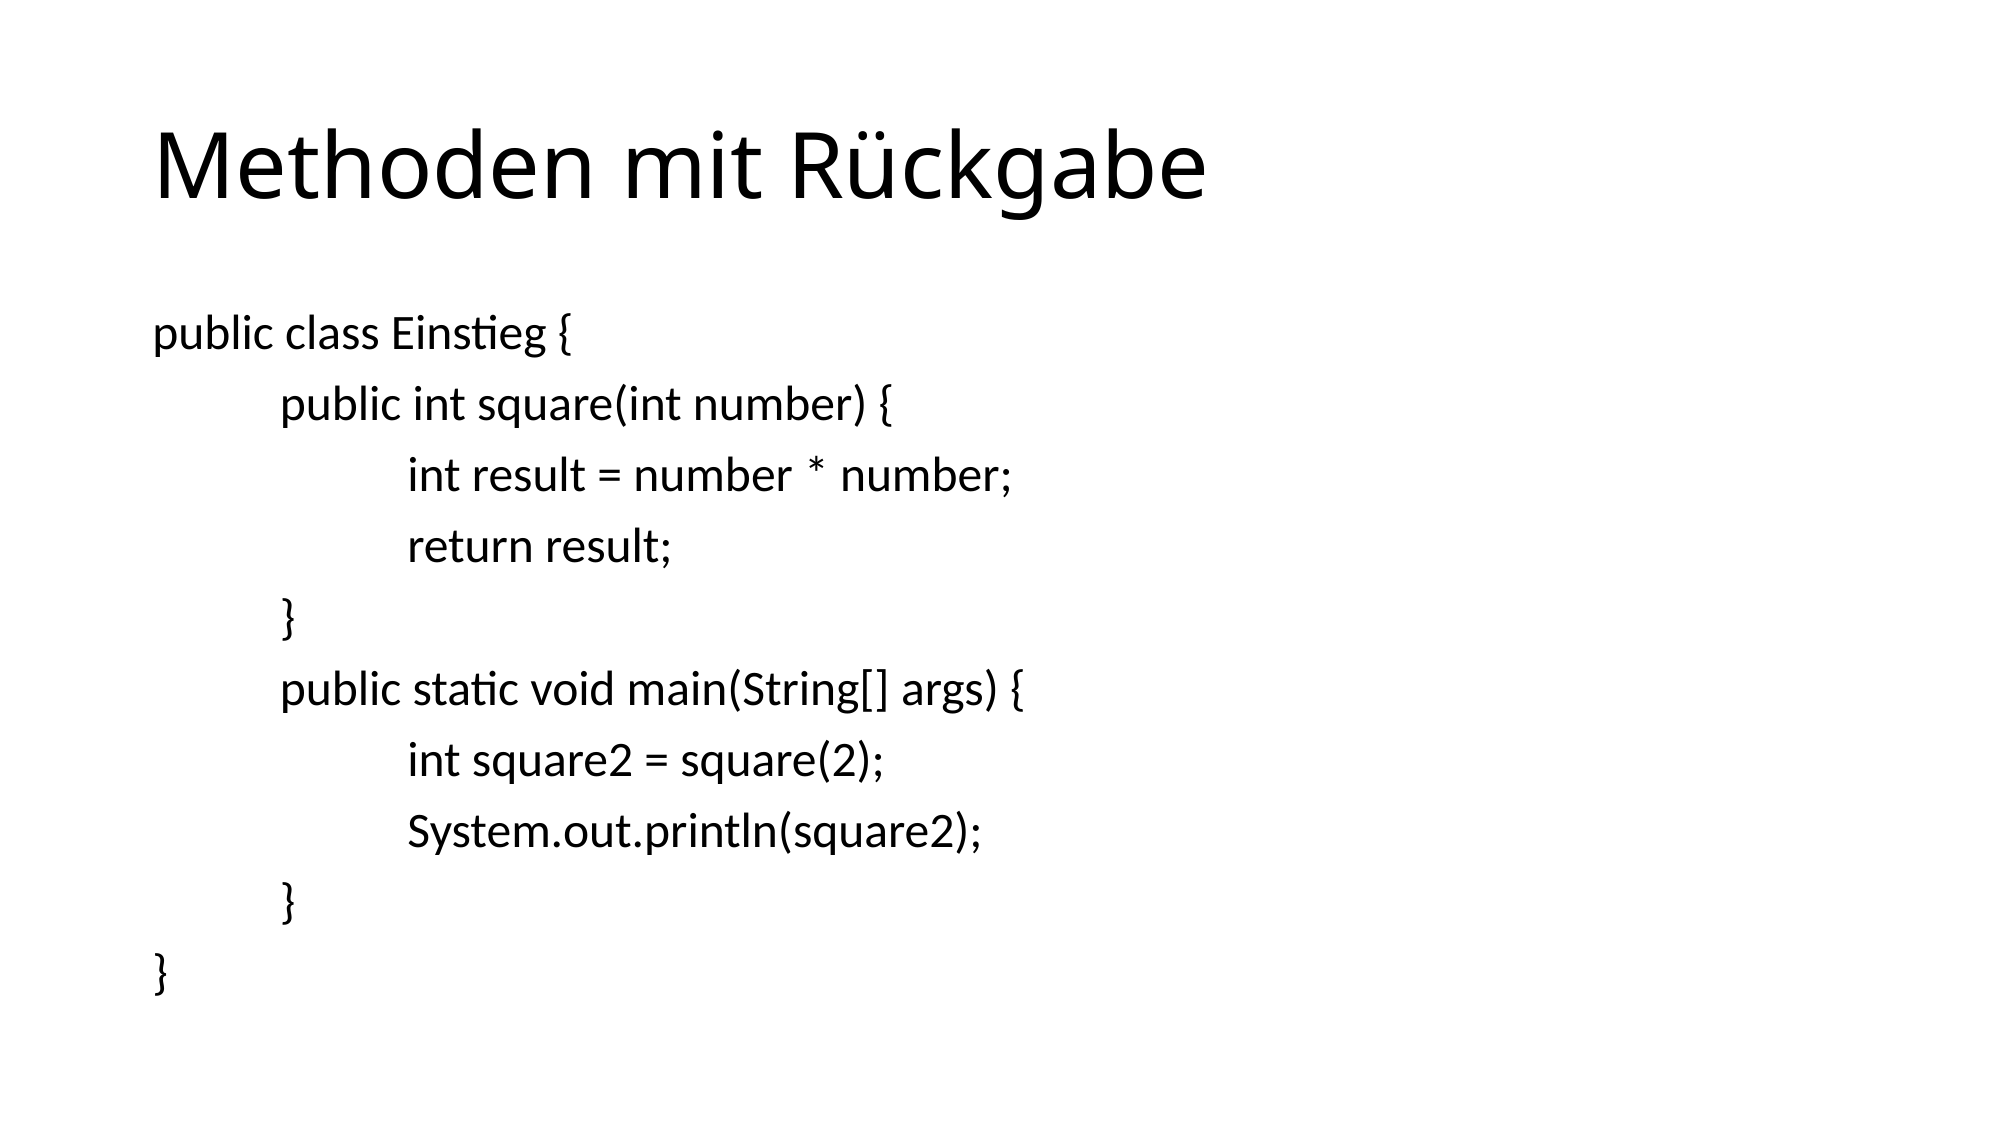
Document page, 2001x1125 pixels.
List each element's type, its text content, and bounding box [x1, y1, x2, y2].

list public class Einstieg { public int square(int number) { int result = number * number; return result; } public static void main(String[] args) { int square2 = square(2); System.out.println(square2); } } [137, 299, 1863, 1014]
title Methoden mit Rückgabe [137, 59, 1863, 278]
